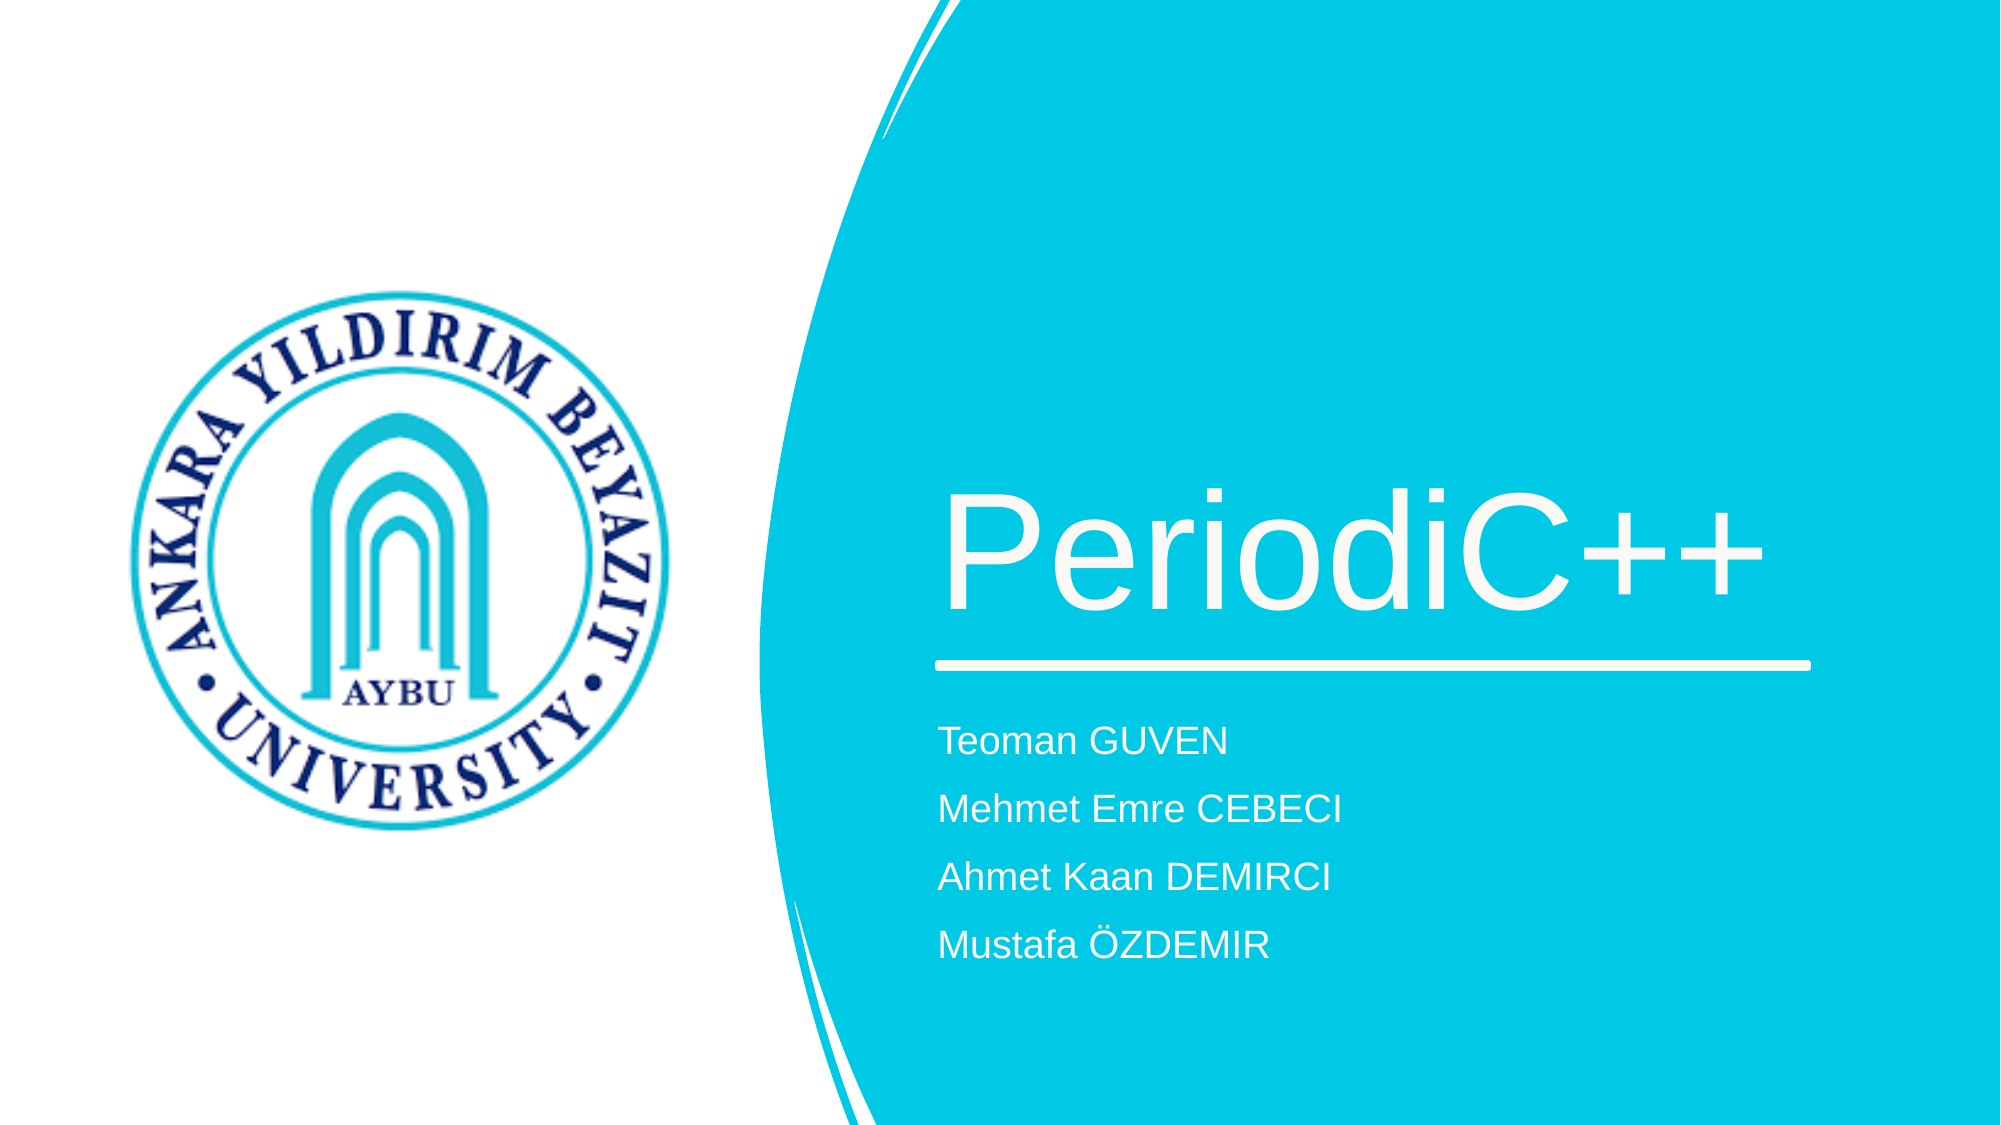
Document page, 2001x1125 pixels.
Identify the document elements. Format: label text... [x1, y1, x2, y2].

subtitle Teoman GUVEN Mehmet Emre CEBECI Ahmet Kaan DEMIRCI Mustafa ÖZDEMIR [922, 707, 1850, 985]
picture [125, 289, 679, 836]
text_box [0, 0, 2000, 1125]
title PeriodiC++ [922, 125, 1850, 651]
